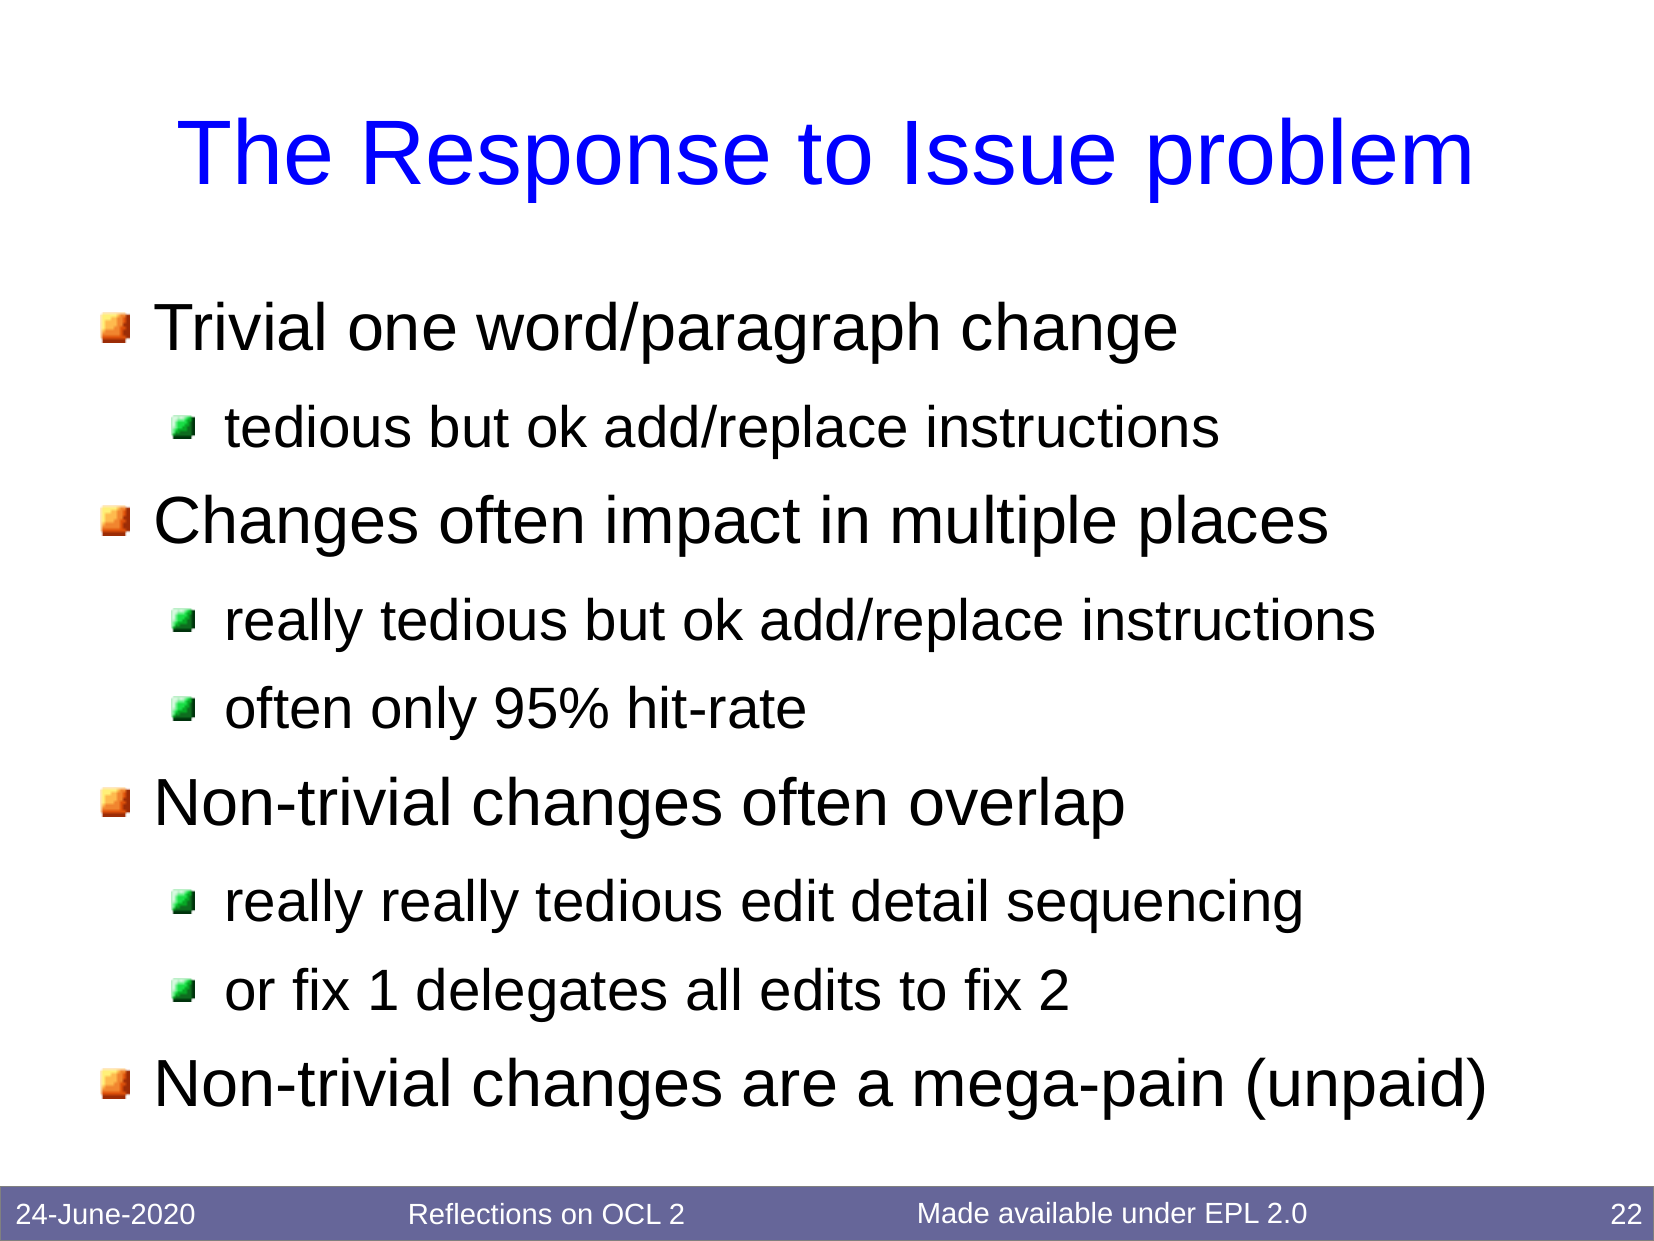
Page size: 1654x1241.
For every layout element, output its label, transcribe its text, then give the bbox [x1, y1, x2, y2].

title The Response to Issue problem [82, 49, 1571, 257]
list Trivial one word/paragraph change tedious but ok add/replace instructions Changes often impact in multiple places really tedious but ok add/replace instructions often only 95% hit-rate Non-trivial changes often overlap really really tedious edit detail sequencing or fix 1 delegates all edits to fix 2 Non-trivial changes are a mega-pain (unpaid) [82, 290, 1571, 1122]
